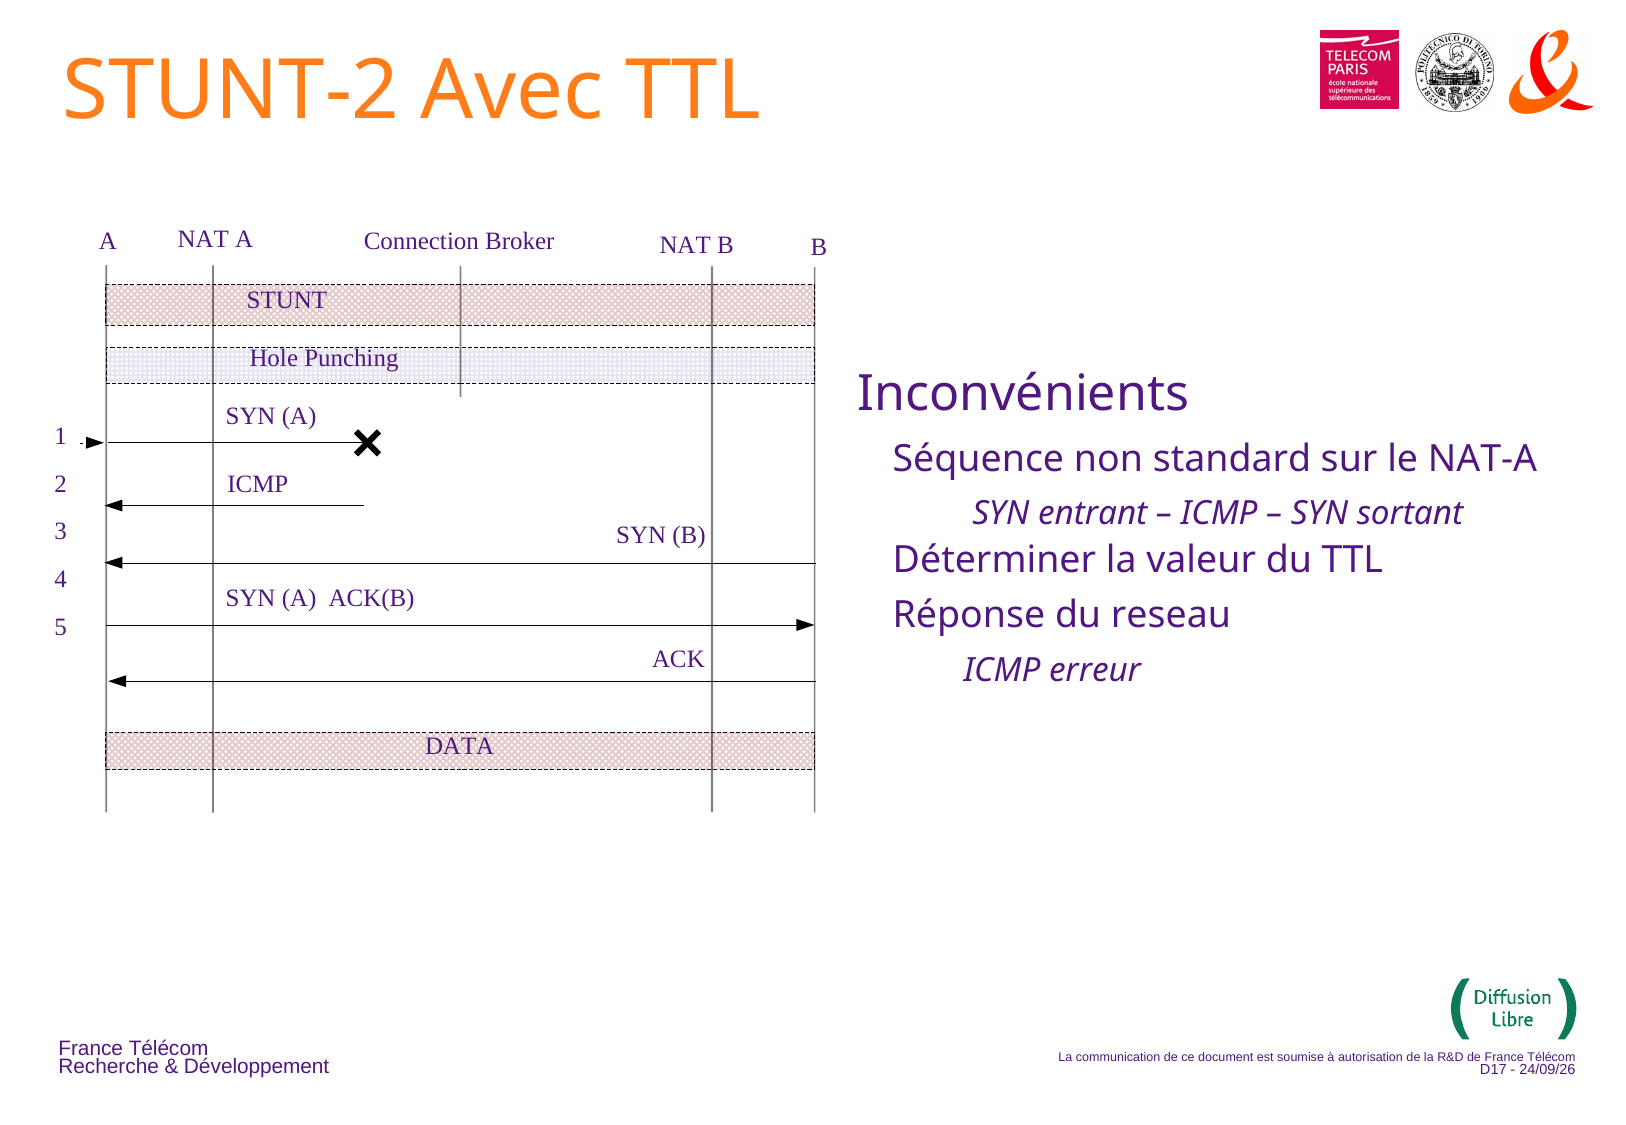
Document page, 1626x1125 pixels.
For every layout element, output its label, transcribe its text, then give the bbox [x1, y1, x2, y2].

text_box [710, 564, 714, 625]
text_box NAT B [659, 234, 784, 270]
text_box Connection Broker [363, 230, 730, 266]
text_box DATA [370, 735, 549, 771]
text_box 1 2 3 4 5 [41, 425, 67, 789]
text_box ICMP [227, 473, 332, 508]
text_box SYN (A) ACK(B) [225, 587, 446, 623]
text_box [710, 626, 714, 648]
text_box SYN (A) [225, 405, 332, 441]
text_box SYN (B) [616, 524, 720, 560]
text_box B [810, 236, 894, 272]
picture [1509, 30, 1593, 114]
list Inconvénients Séquence non standard sur le NAT-A SYN entrant – ICMP – SYN sortant Déterminer la valeur du TTL Réponse du reseau ICMP erreur [816, 348, 1599, 694]
picture [1415, 33, 1494, 112]
text_box STUNT [246, 289, 400, 325]
text_box NAT A [177, 228, 300, 264]
text_box ACK [652, 648, 726, 684]
text_box [105, 265, 816, 563]
text_box Hole Punching [249, 347, 415, 383]
picture [1320, 30, 1399, 109]
text_box [105, 564, 816, 813]
title STUNT-2 Avec TTL [48, 37, 1409, 201]
text_box A [99, 230, 193, 266]
